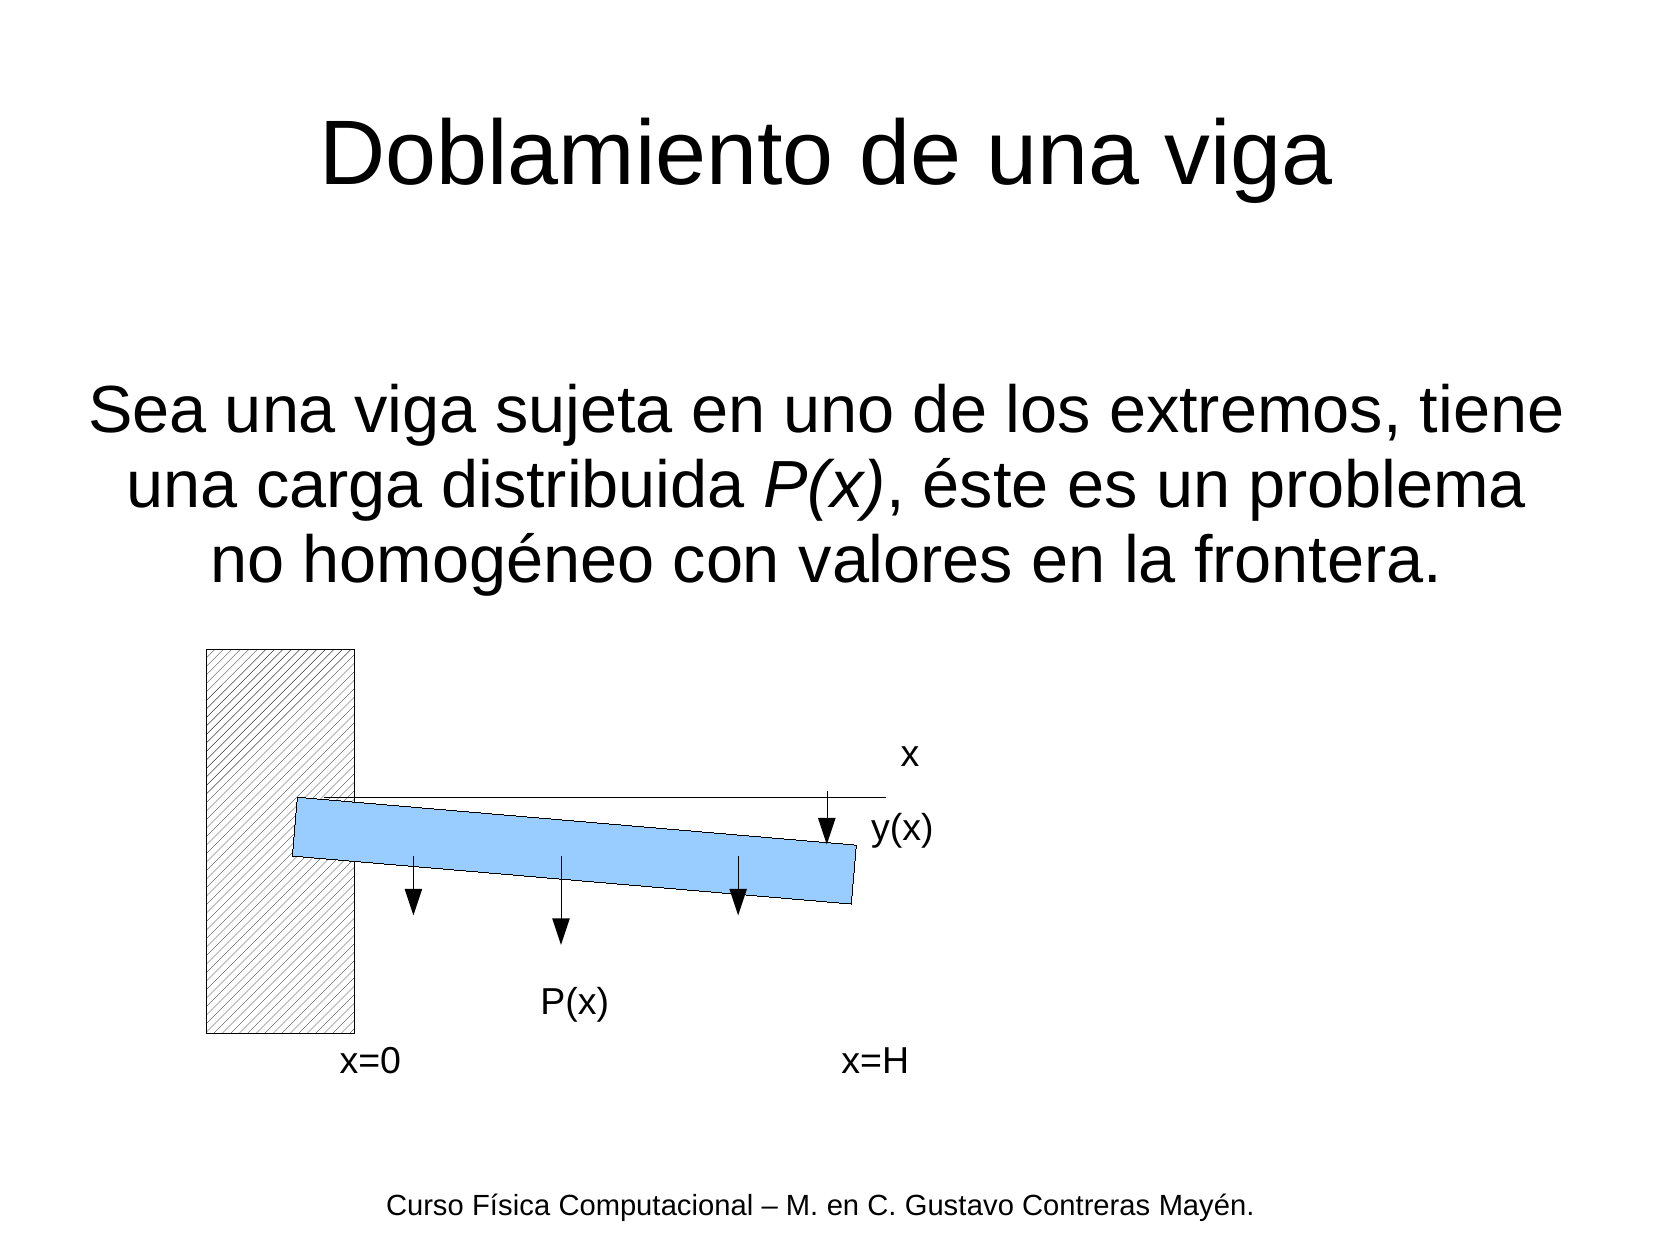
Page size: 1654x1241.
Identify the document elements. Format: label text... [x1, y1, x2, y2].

subtitle Sea una viga sujeta en uno de los extremos, tiene una carga distribuida P(x), éste es un problema no homogéneo con valores en la frontera. [82, 290, 1571, 680]
text_box x [885, 725, 935, 783]
text_box P(x) [525, 973, 650, 1031]
text_box x=H [826, 1032, 945, 1090]
text_box [206, 649, 856, 1034]
title Doblamiento de una viga [82, 49, 1571, 257]
text_box y(x) [856, 798, 949, 857]
text_box x=0 [324, 1032, 443, 1090]
